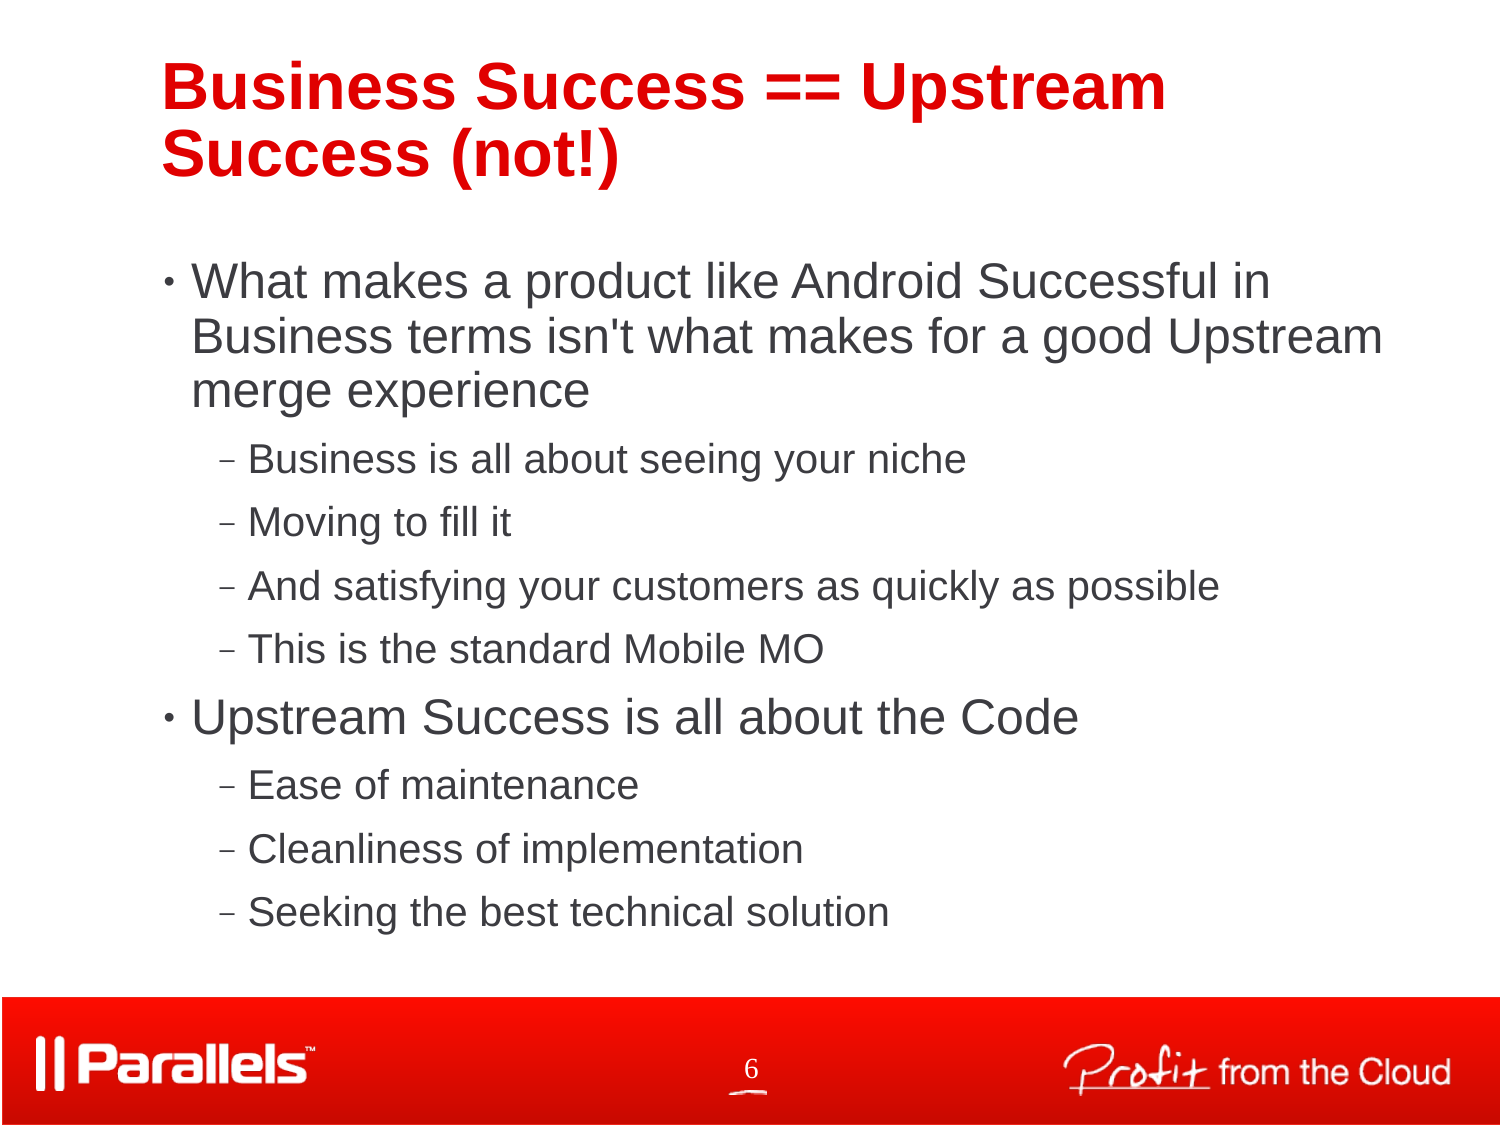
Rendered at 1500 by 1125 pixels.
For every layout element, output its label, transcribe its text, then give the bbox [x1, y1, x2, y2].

list What makes a product like Android Successful in Business terms isn't what makes for a good Upstream merge experience Business is all about seeing your niche Moving to fill it And satisfying your customers as quickly as possible This is the standard Mobile MO Upstream Success is all about the Code Ease of maintenance Cleanliness of implementation Seeking the best technical solution [163, 254, 1404, 998]
picture [1049, 1033, 1465, 1096]
title Business Success == Upstream Success (not!) [161, 41, 1383, 205]
picture [36, 1034, 318, 1091]
picture [727, 1090, 767, 1095]
